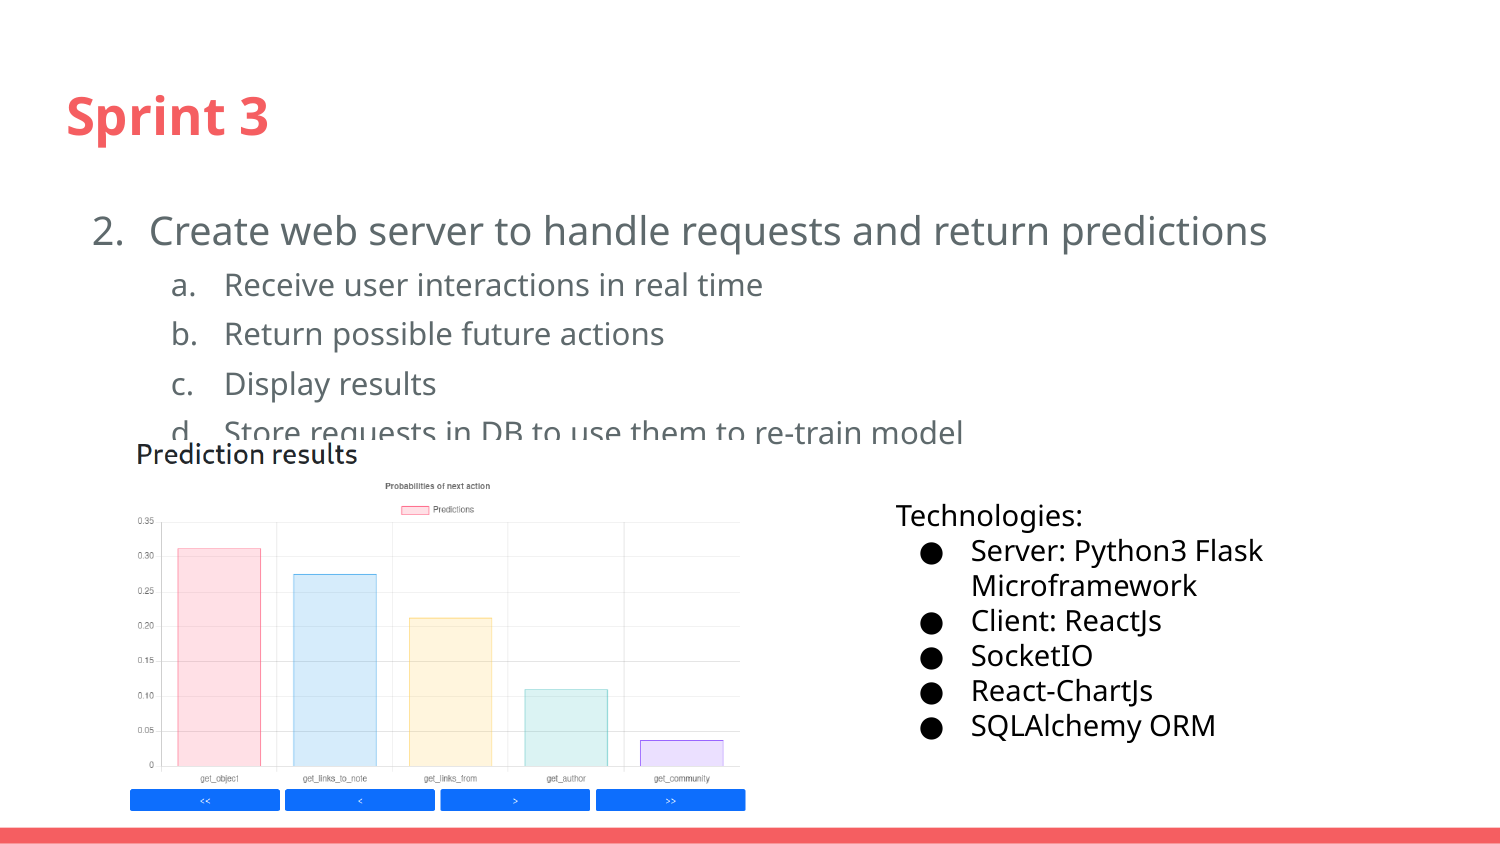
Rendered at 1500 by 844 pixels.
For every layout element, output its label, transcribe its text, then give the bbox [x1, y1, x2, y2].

title Sprint 3 [51, 64, 1449, 167]
picture [122, 440, 750, 815]
list Create web server to handle requests and return predictions Receive user interactions in real time Return possible future actions Display results Store requests in DB to use them to re-train model [58, 180, 1457, 741]
text_box Technologies: Server: Python3 Flask Microframework Client: ReactJs SocketIO React-ChartJs SQLAlchemy ORM [880, 482, 1314, 758]
